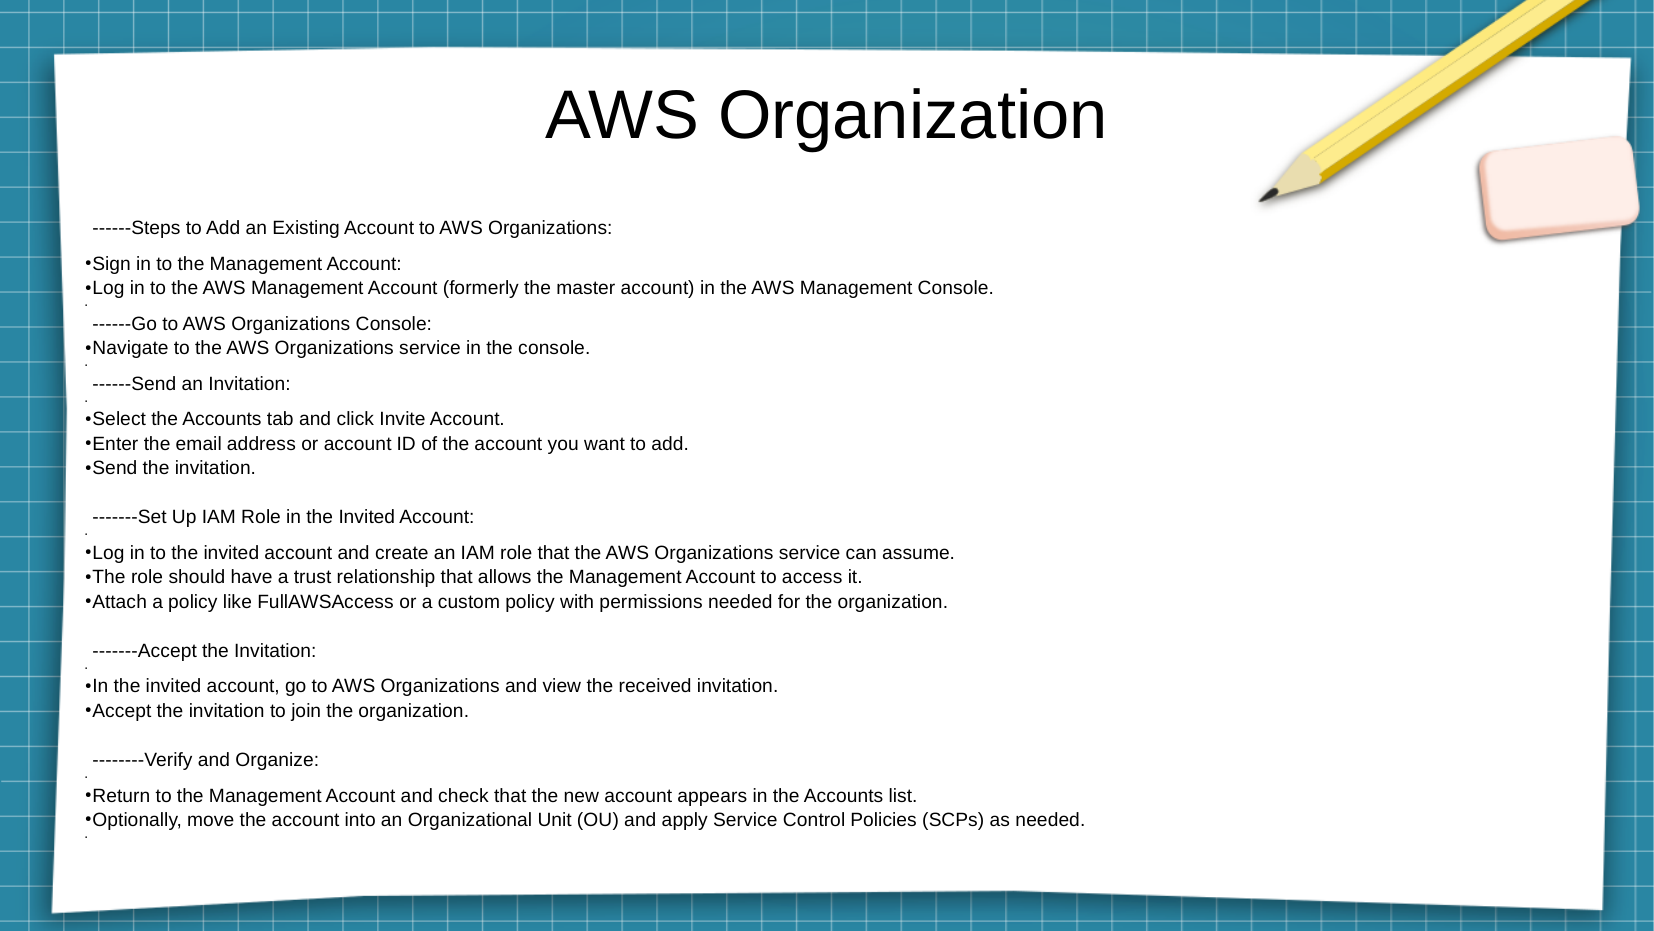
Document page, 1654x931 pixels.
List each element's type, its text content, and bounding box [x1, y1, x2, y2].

picture [0, 0, 1654, 931]
title AWS Organization [82, 37, 1571, 193]
list ------Steps to Add an Existing Account to AWS Organizations: Sign in to the Management Account: Log in to the AWS Management Account (formerly the master account) in the AWS Management Console. ------Go to AWS Organizations Console: Navigate to the AWS Organizations service in the console. ------Send an Invitation: Select the Accounts tab and click Invite Account. Enter the email address or account ID of the account you want to add. Send the invitation. -------Set Up IAM Role in the Invited Account: Log in to the invited account and create an IAM role that the AWS Organizations service can assume. The role should have a trust relationship that allows the Management Account to access it. Attach a policy like FullAWSAccess or a custom policy with permissions needed for the organization. -------Accept the Invitation: In the invited account, go to AWS Organizations and view the received invitation. Accept the invitation to join the organization. --------Verify and Organize: Return to the Management Account and check that the new account appears in the Accounts list. Optionally, move the account into an Organizational Unit (OU) and apply Service Control Policies (SCPs) as needed. [82, 217, 1571, 863]
